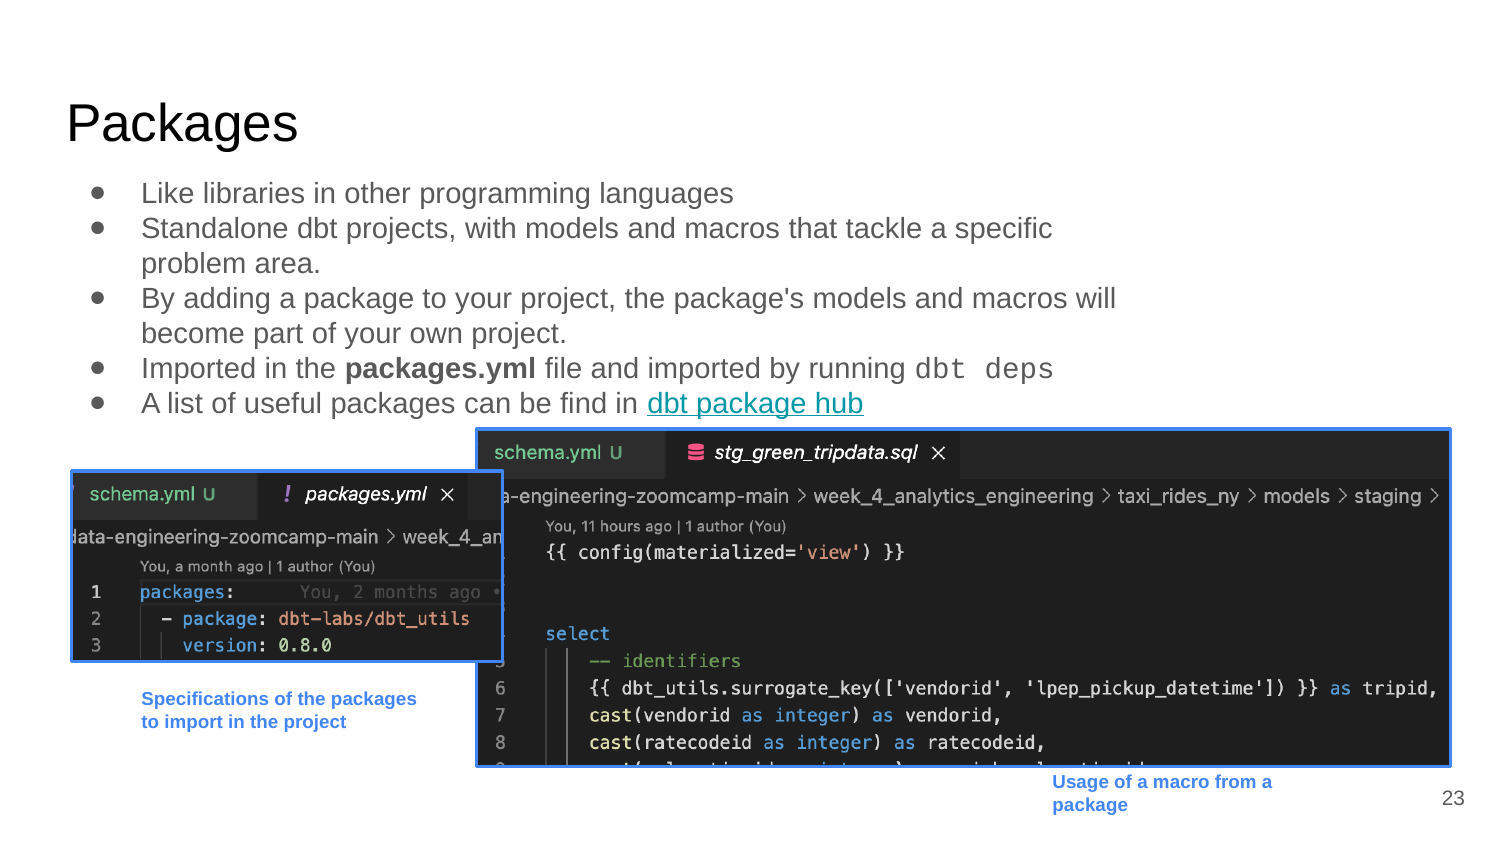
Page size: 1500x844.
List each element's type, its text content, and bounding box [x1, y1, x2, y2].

picture [477, 430, 1449, 765]
slide_number 1 [1389, 764, 1480, 830]
text_box Usage of a macro from a package [1037, 768, 1359, 830]
text_box Like libraries in other programming languages Standalone dbt projects, with models and macros that tackle a specific problem area. By adding a package to your project, the package's models and macros will become part of your own project. Imported in the packages.yml file and imported by running dbt deps A list of useful packages can be find in dbt package hub [51, 159, 1160, 469]
title Packages [51, 72, 1449, 167]
text_box Specifications of the packages to import in the project [126, 671, 448, 747]
picture [73, 472, 502, 660]
